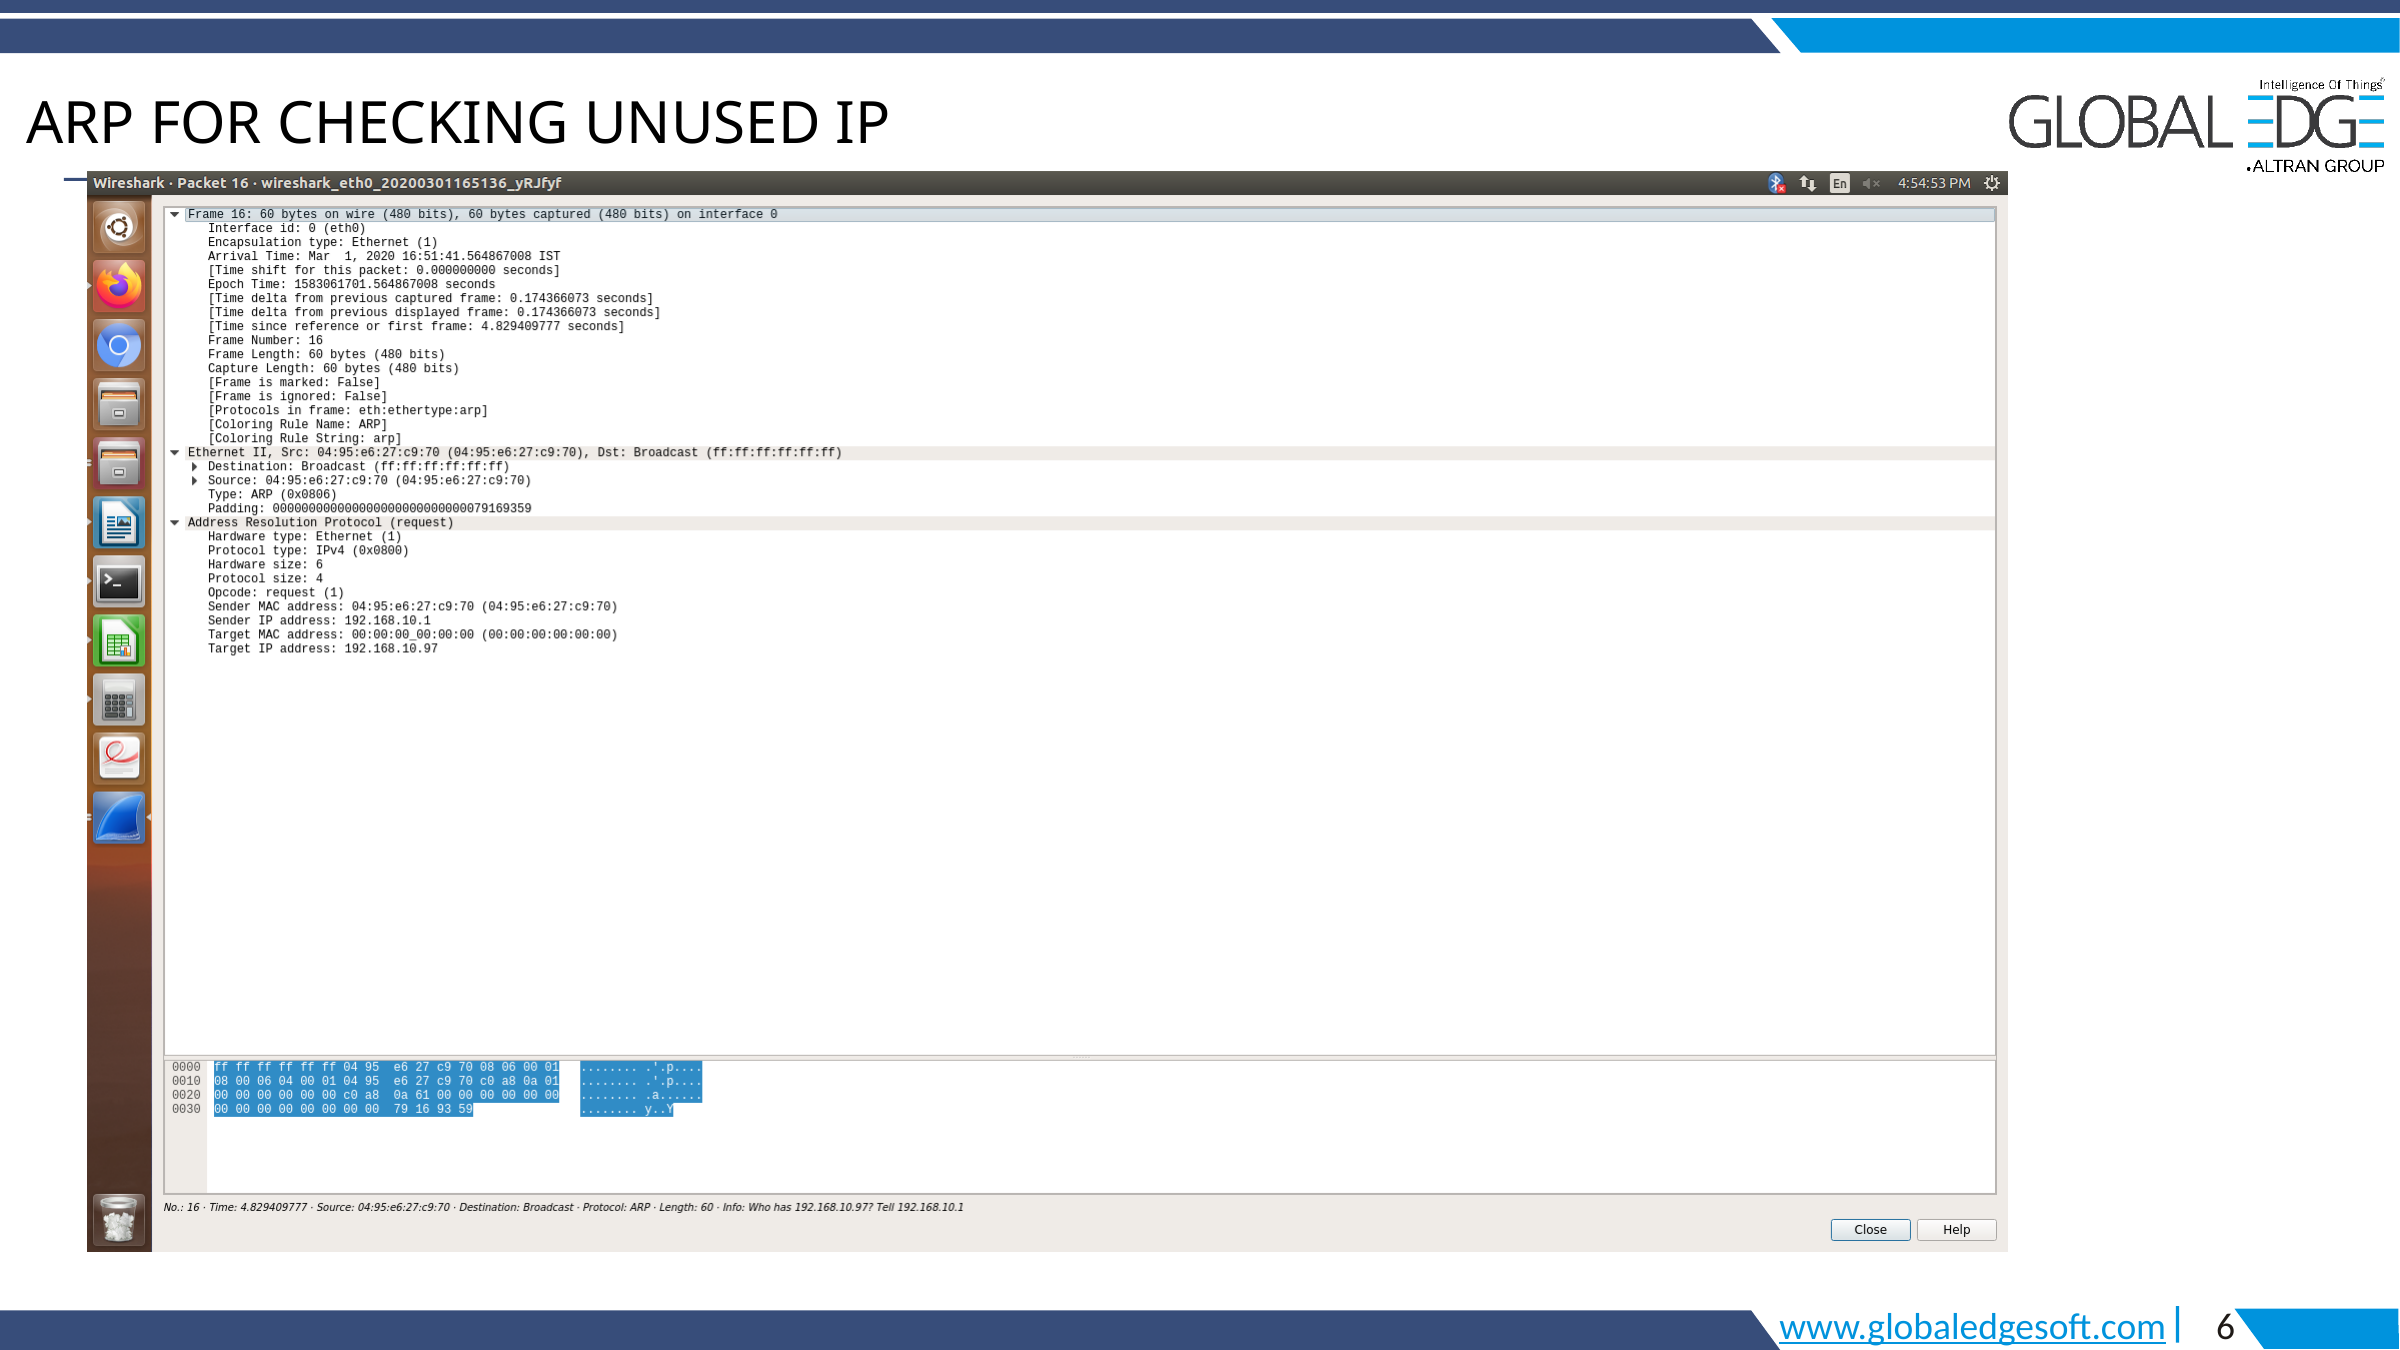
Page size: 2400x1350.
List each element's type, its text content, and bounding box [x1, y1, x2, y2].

title ARP FOR CHECKING UNUSED IP [26, 64, 1977, 178]
picture [87, 67, 2392, 1252]
